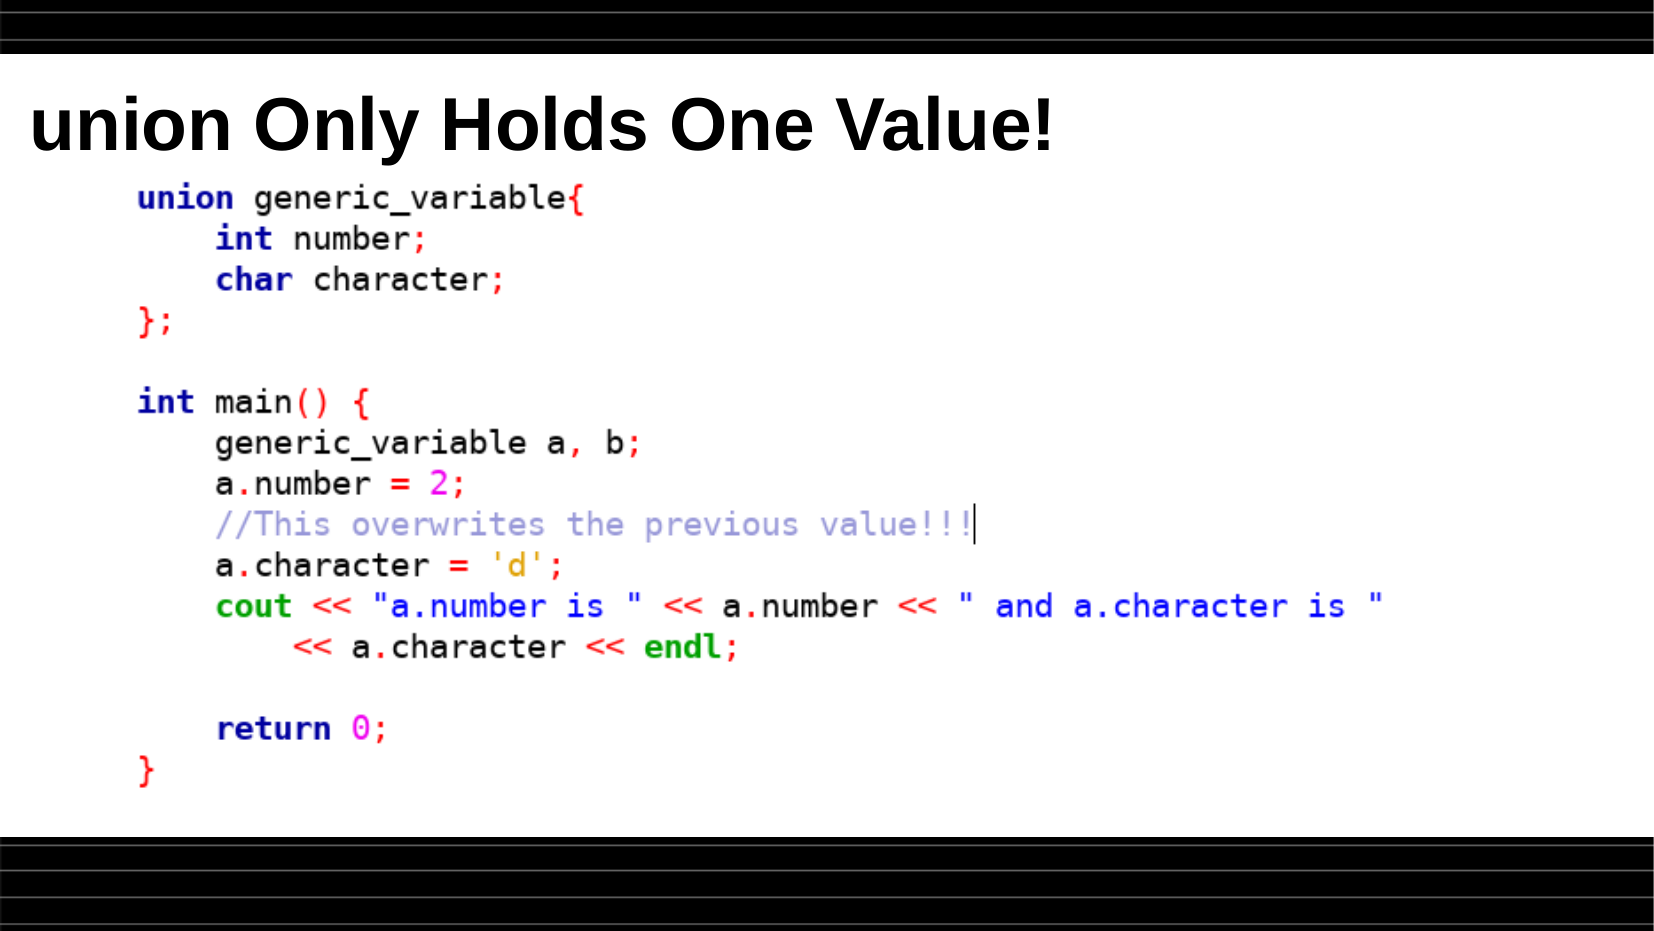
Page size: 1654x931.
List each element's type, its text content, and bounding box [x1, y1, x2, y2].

picture [0, 0, 1654, 54]
picture [135, 179, 1405, 796]
picture [0, 837, 1654, 931]
text_box union Only Holds One Value! [15, 75, 1546, 174]
